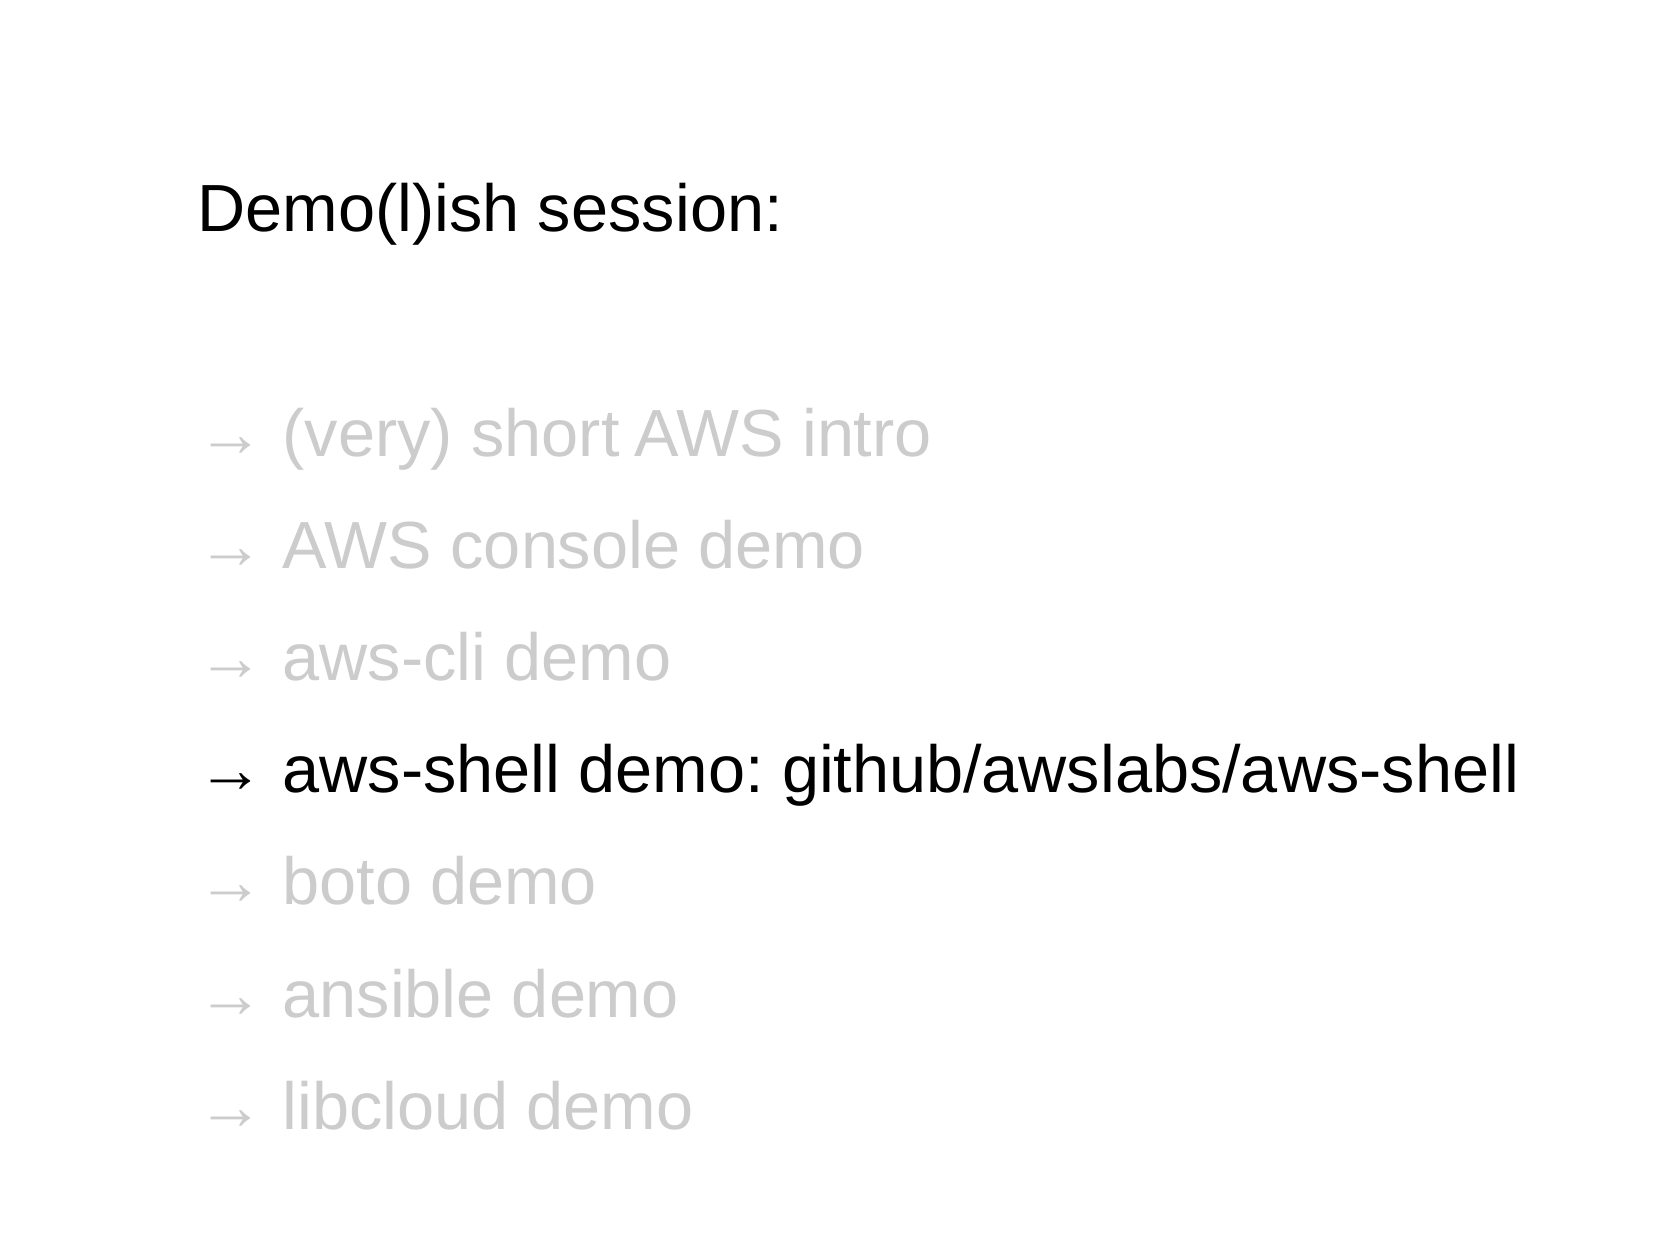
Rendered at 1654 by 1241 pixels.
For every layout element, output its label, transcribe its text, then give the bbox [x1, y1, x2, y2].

text_box Demo(l)ish session: → (very) short AWS intro → AWS console demo → aws-cli demo → aws-shell demo: github/awslabs/aws-shell → boto demo → ansible demo → libcloud demo [182, 126, 1654, 1226]
